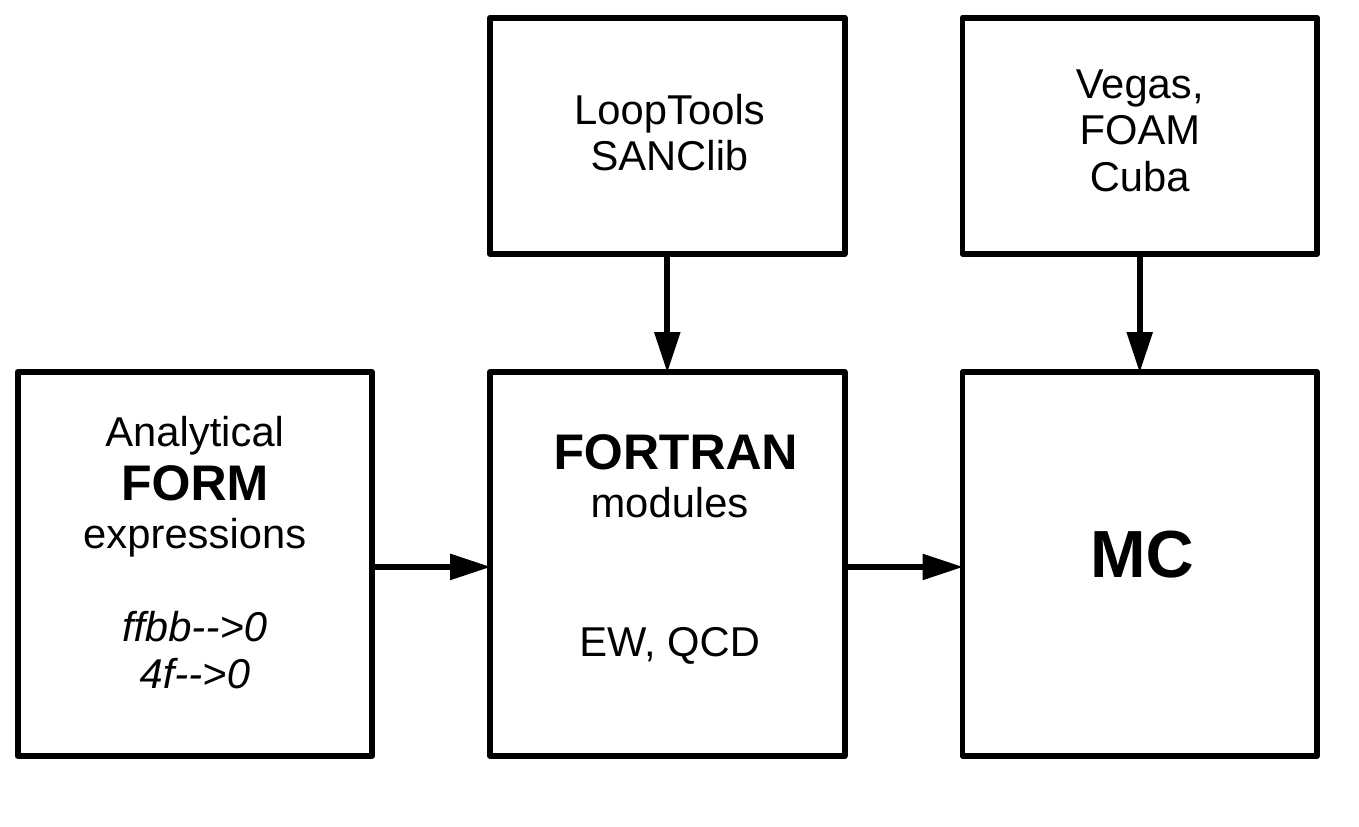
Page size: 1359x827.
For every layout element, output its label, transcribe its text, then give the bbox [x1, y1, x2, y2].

text_box Vegas, FOAM Cuba [992, 53, 1288, 256]
text_box MC [994, 416, 1290, 657]
text_box LoopTools SANClib [521, 32, 818, 297]
text_box FORTRAN modules EW, QCD [522, 416, 818, 709]
text_box Analytical FORM expressions ffbb-->0 4f-->0 [47, 401, 343, 709]
